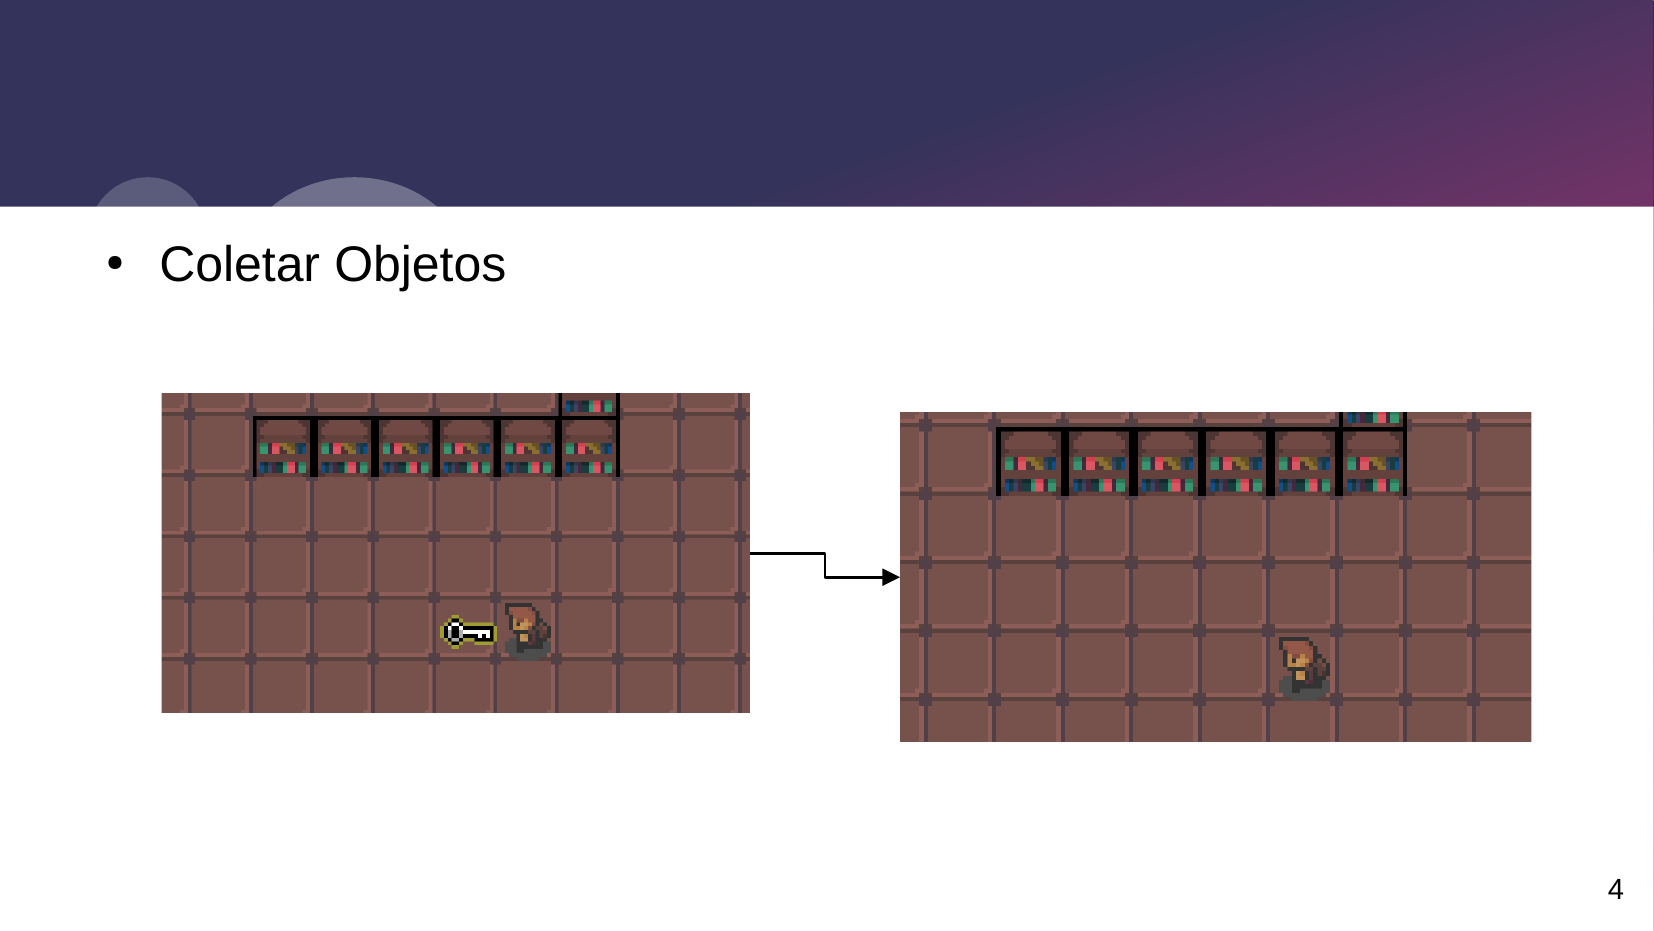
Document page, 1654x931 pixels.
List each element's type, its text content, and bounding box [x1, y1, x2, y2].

picture [900, 412, 1532, 742]
picture [161, 393, 750, 713]
list Coletar Objetos [88, 236, 1565, 827]
